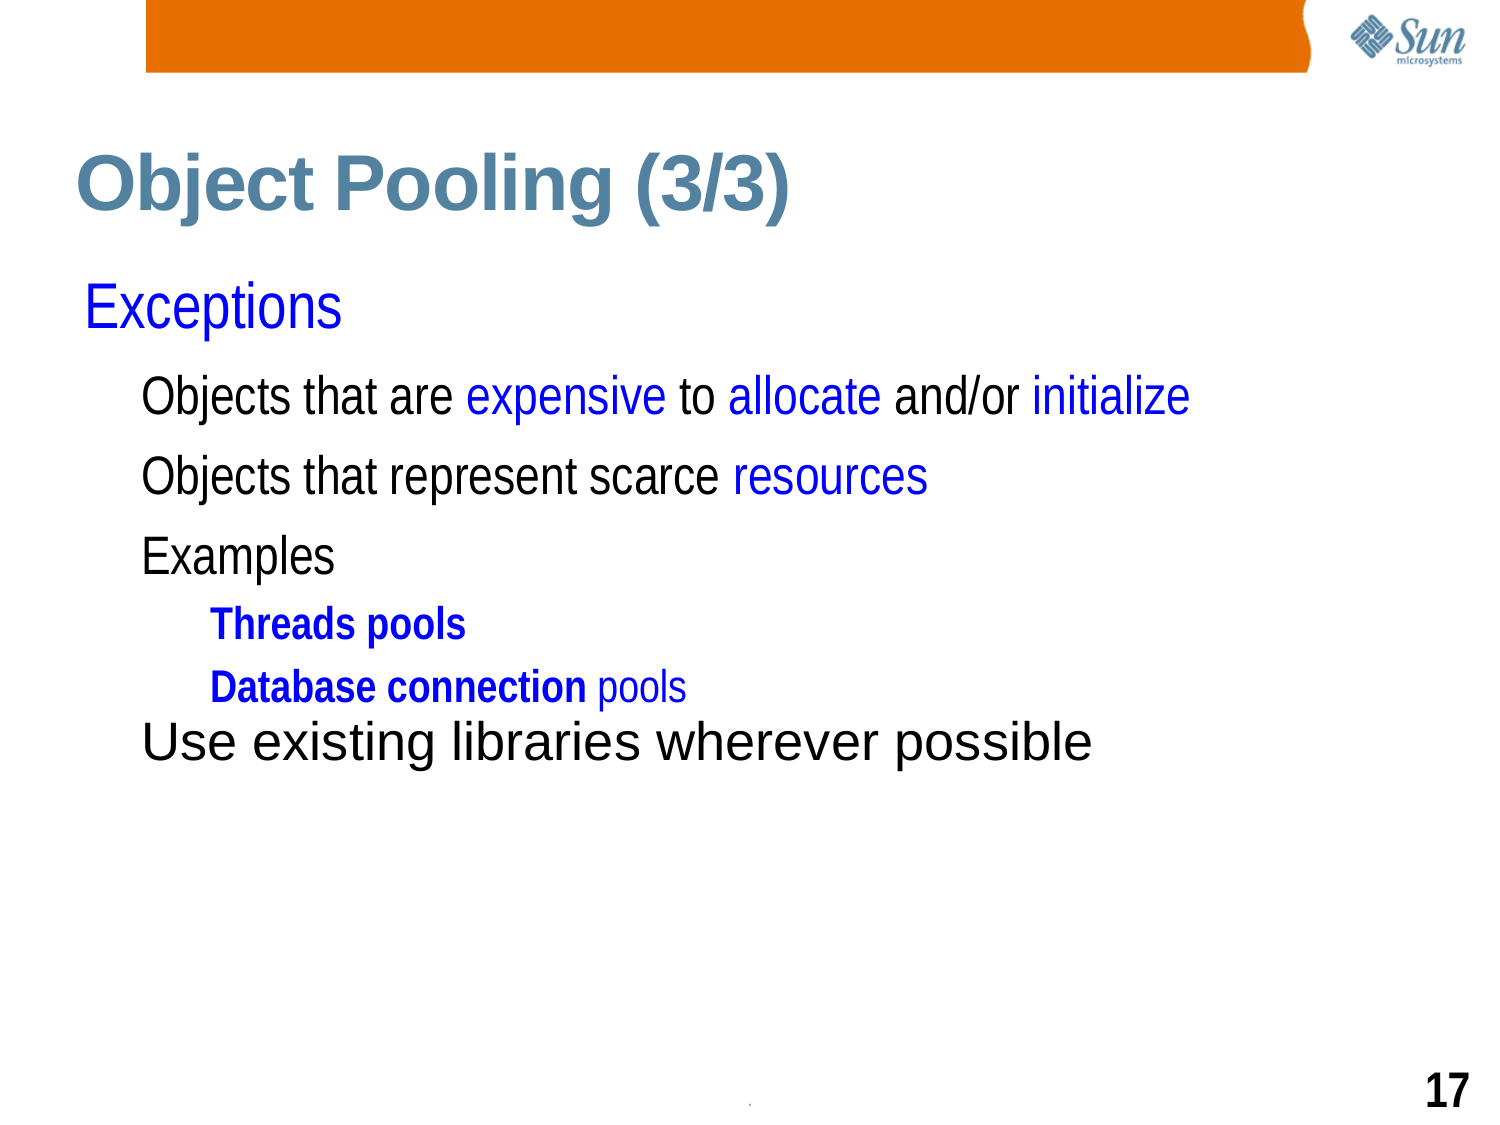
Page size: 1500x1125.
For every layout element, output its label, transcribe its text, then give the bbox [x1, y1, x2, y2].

title Object Pooling (3/3) [75, 146, 1438, 251]
list Exceptions Objects that are expensive to allocate and/or initialize Objects that represent scarce resources Examples Threads pools Database connection pools Use existing libraries wherever possible [64, 268, 1402, 1028]
picture [146, 0, 1500, 75]
